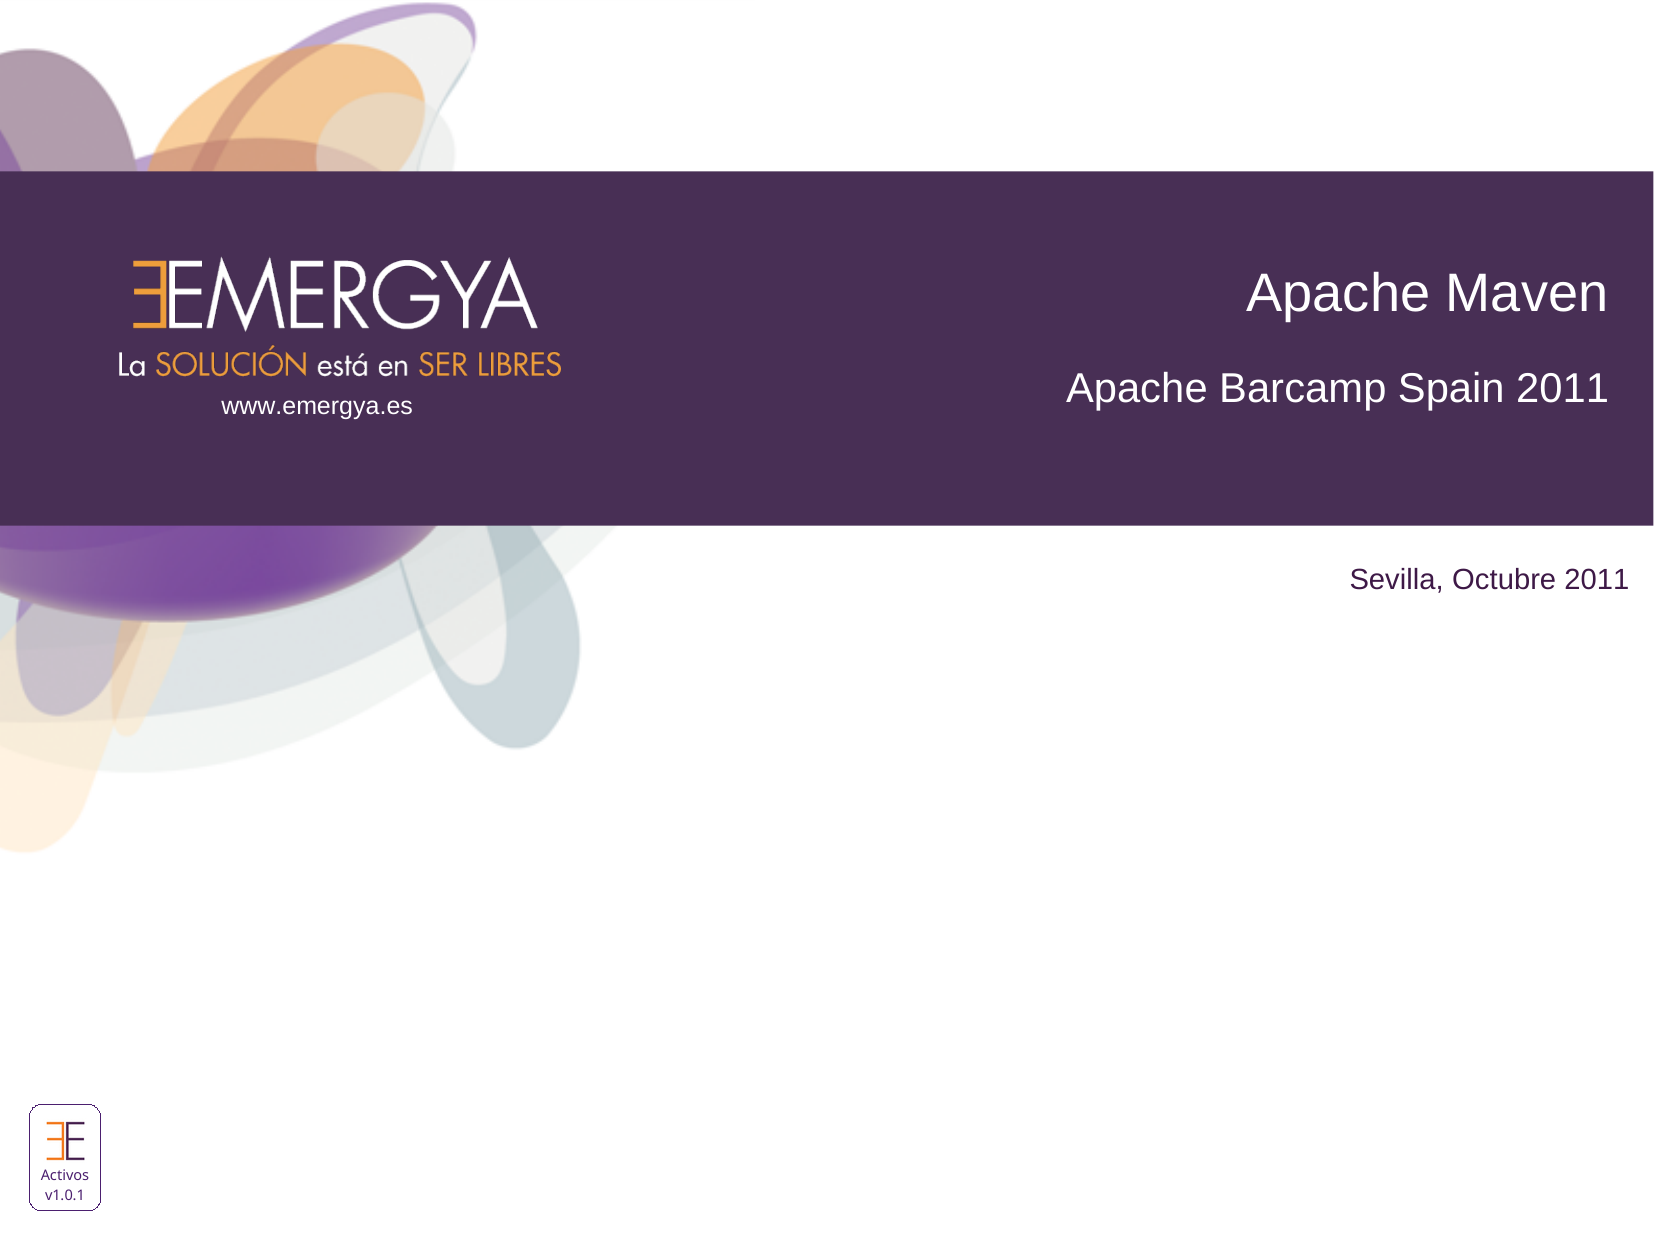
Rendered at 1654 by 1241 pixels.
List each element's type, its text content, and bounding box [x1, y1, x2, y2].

picture [0, 526, 755, 863]
picture [117, 256, 562, 384]
text_box [29, 1104, 101, 1211]
picture [0, 0, 755, 171]
text_box Apache Maven Apache Barcamp Spain 2011 [649, 254, 1625, 419]
picture [43, 1118, 87, 1163]
text_box Sevilla, Octubre 2011 [1228, 555, 1645, 604]
